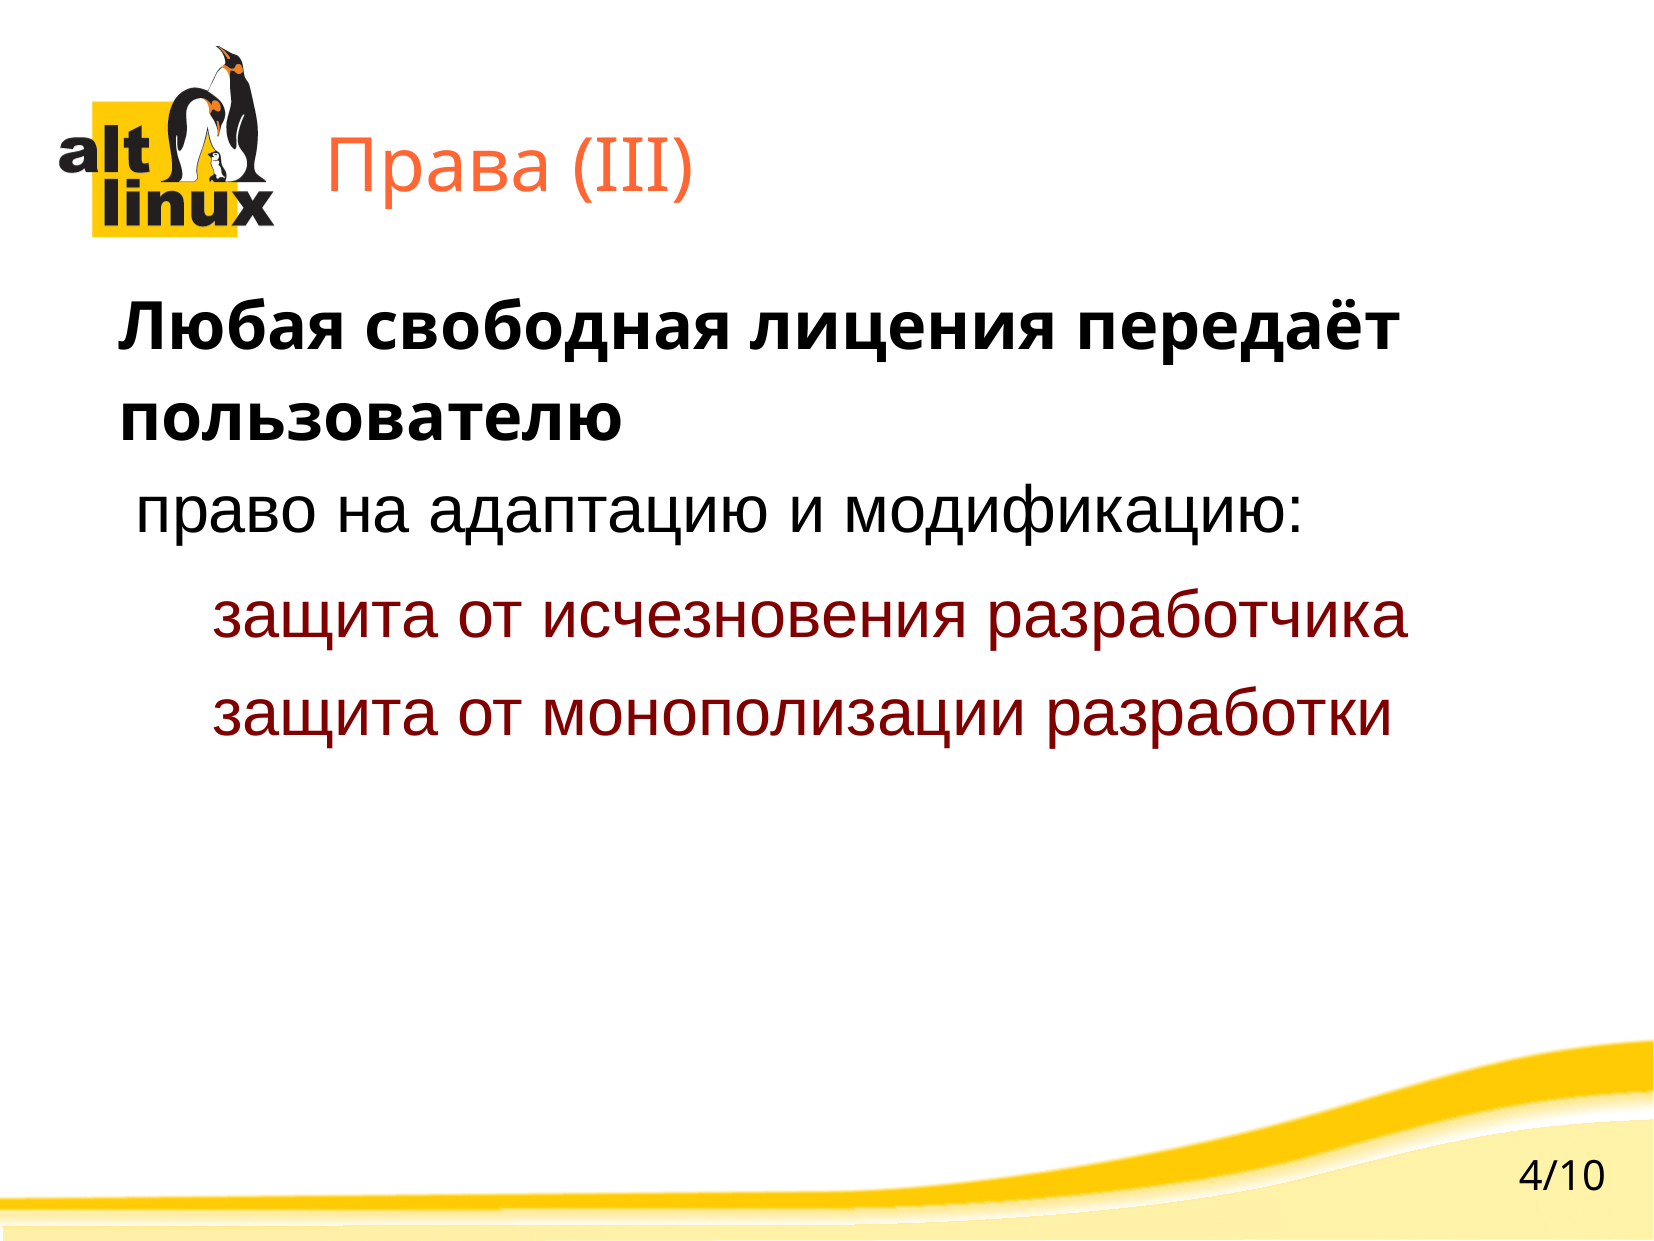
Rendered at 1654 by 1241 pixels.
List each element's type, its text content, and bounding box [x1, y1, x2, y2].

text_box 4/10 [1476, 1149, 1607, 1198]
picture [0, 0, 1654, 1241]
title Любая свободная лицения передаёт пользователю [118, 291, 1536, 447]
list право на адаптацию и модификацию: защита от исчезновения разработчика защита от монополизации разработки [118, 472, 1536, 1063]
title Права (III) [324, 88, 1536, 237]
